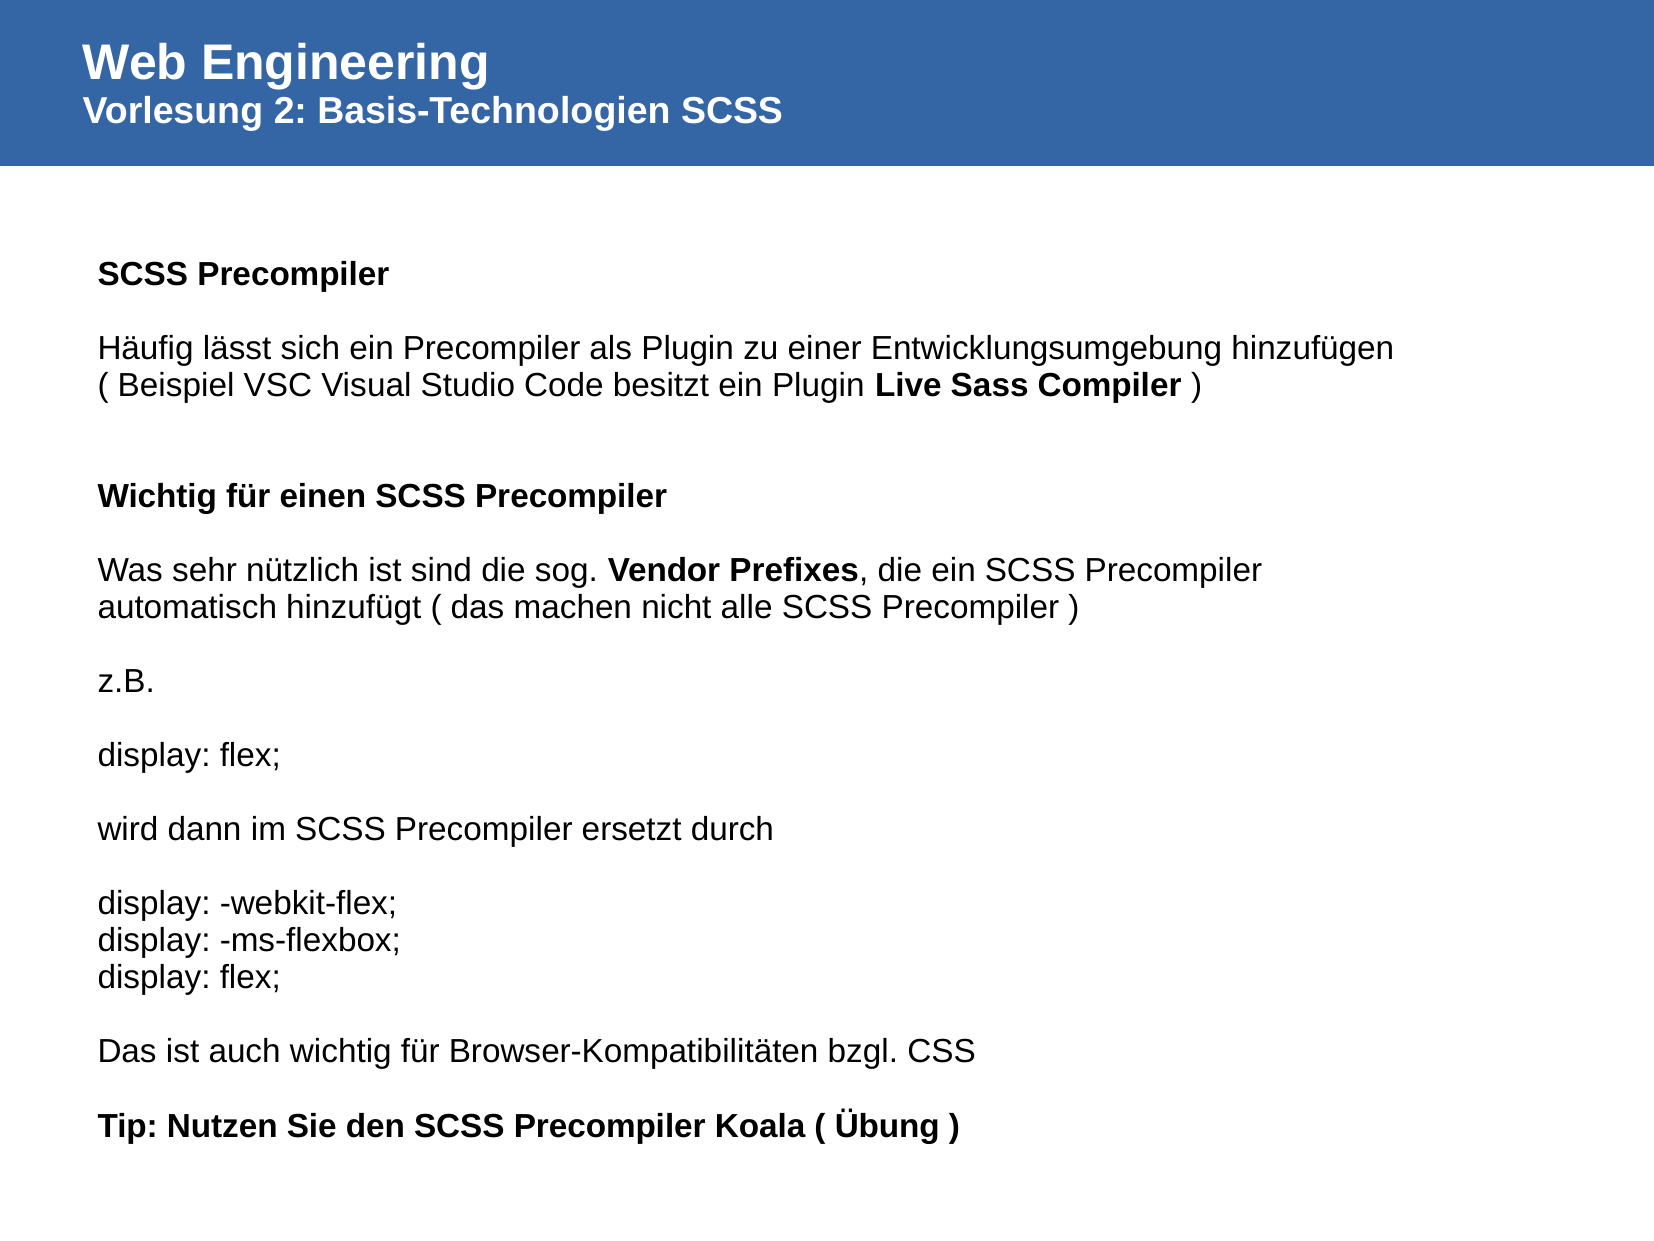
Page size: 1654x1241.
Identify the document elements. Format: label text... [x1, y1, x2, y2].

title Web Engineering Vorlesung 2: Basis-Technologien SCSS [82, 0, 1571, 166]
text_box SCSS Precompiler Häufig lässt sich ein Precompiler als Plugin zu einer Entwicklungsumgebung hinzufügen ( Beispiel VSC Visual Studio Code besitzt ein Plugin Live Sass Compiler ) Wichtig für einen SCSS Precompiler Was sehr nützlich ist sind die sog. Vendor Prefixes, die ein SCSS Precompiler automatisch hinzufügt ( das machen nicht alle SCSS Precompiler ) z.B. display: flex; wird dann im SCSS Precompiler ersetzt durch display: -webkit-flex; display: -ms-flexbox; display: flex; Das ist auch wichtig für Browser-Kompatibilitäten bzgl. CSS Tip: Nutzen Sie den SCSS Precompiler Koala ( Übung ) [82, 248, 1418, 1152]
